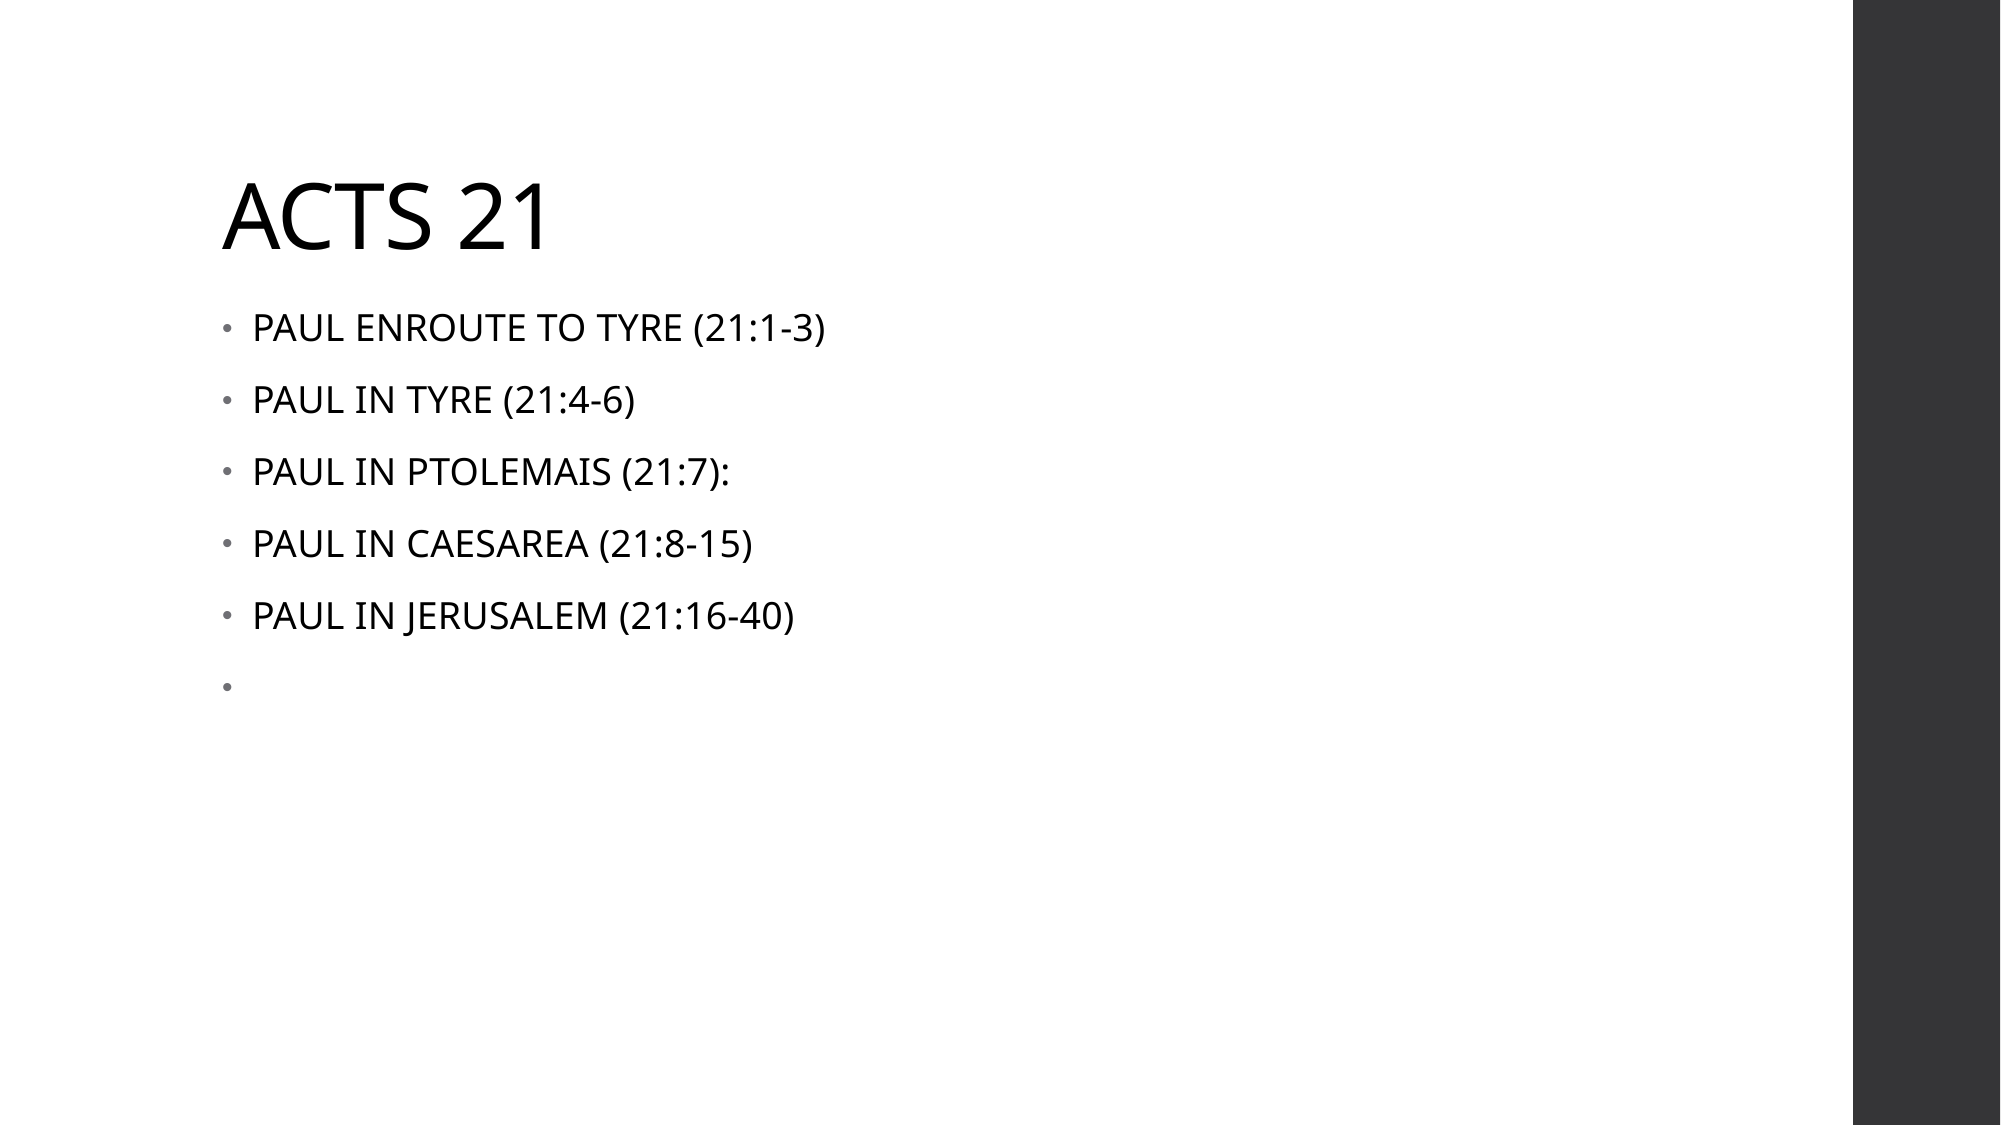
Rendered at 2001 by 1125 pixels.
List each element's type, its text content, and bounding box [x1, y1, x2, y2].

list PAUL ENROUTE TO TYRE (21:1-3) PAUL IN TYRE (21:4-6) PAUL IN PTOLEMAIS (21:7): PAUL IN CAESAREA (21:8-15) PAUL IN JERUSALEM (21:16-40) [206, 299, 1617, 1014]
title ACTS 21 [206, 60, 1797, 278]
